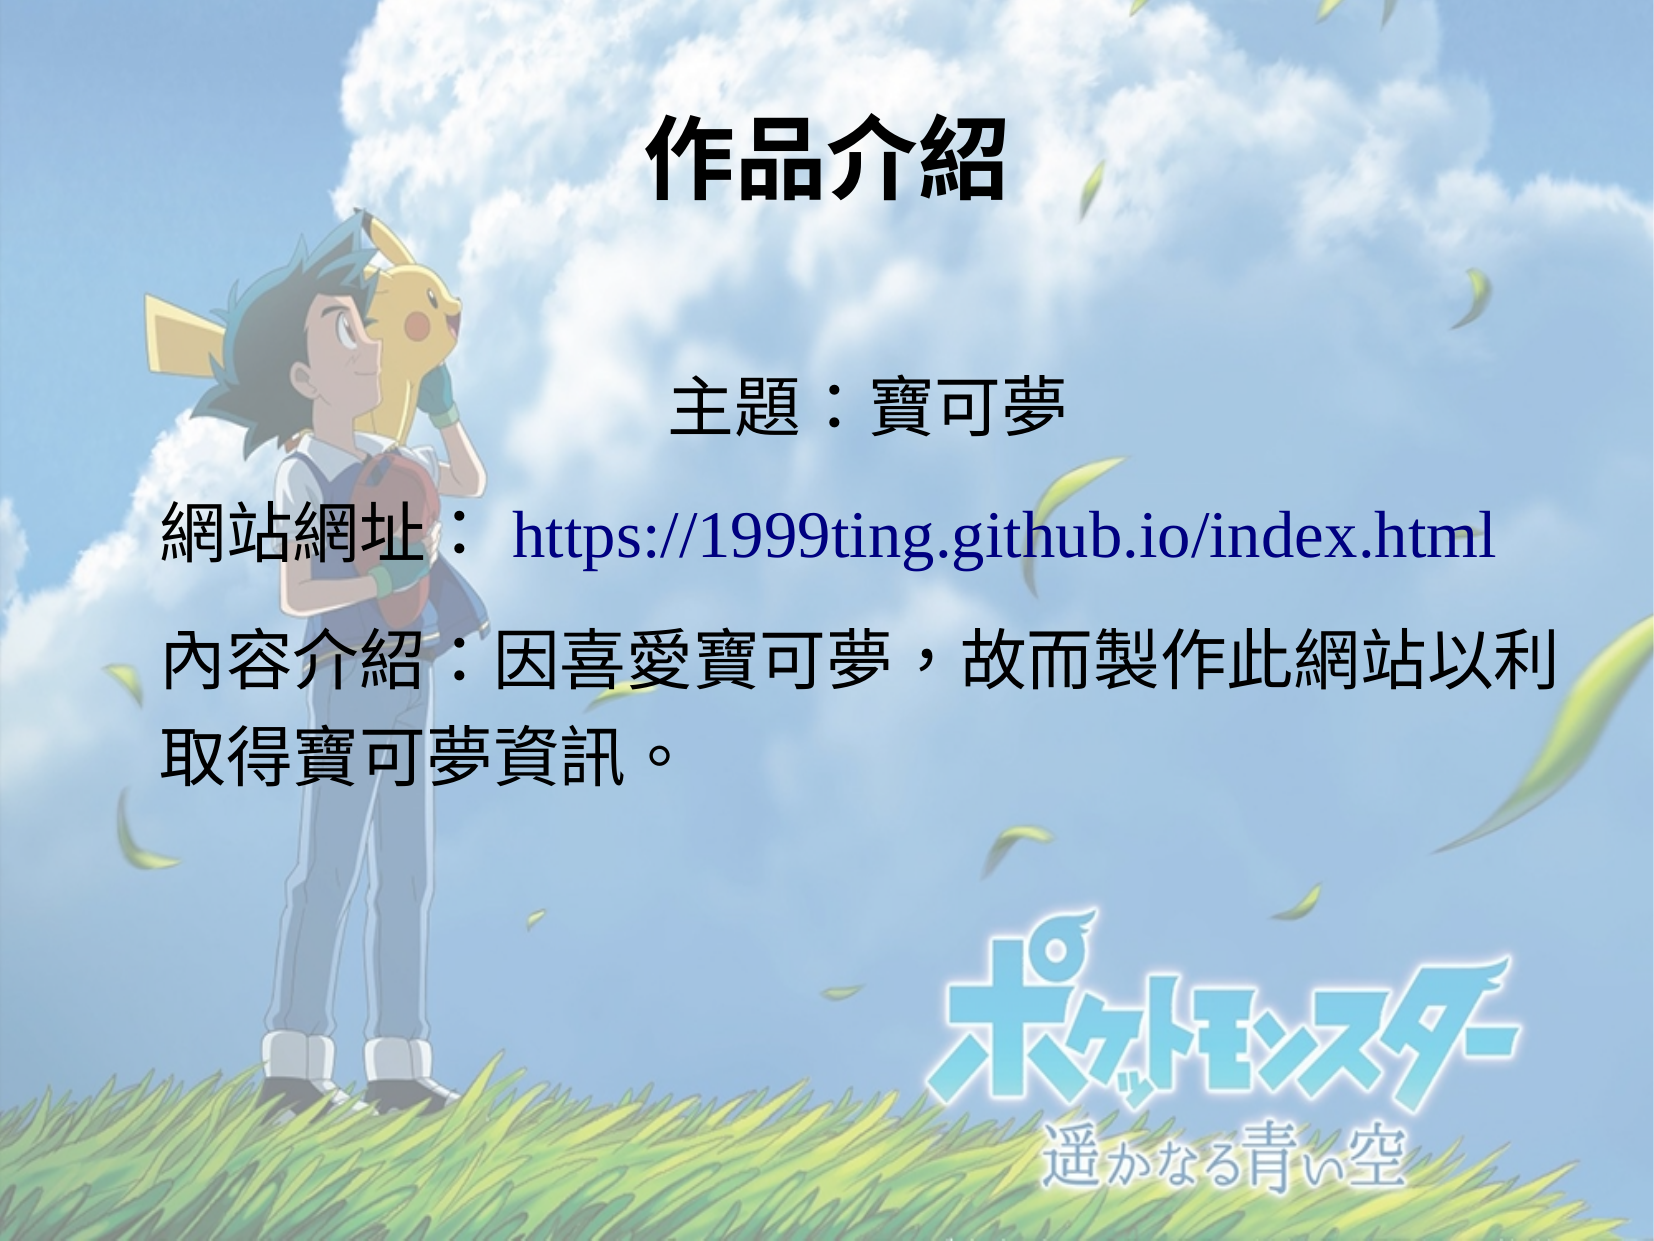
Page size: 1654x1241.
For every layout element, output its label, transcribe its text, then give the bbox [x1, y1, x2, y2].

title 作品介紹 [82, 49, 1571, 257]
list 主題：寶可夢 網站網址：https://1999ting.github.io/index.html 內容介紹：因喜愛寶可夢，故而製作此網站以利取得寶可夢資訊。 [88, 354, 1577, 1074]
